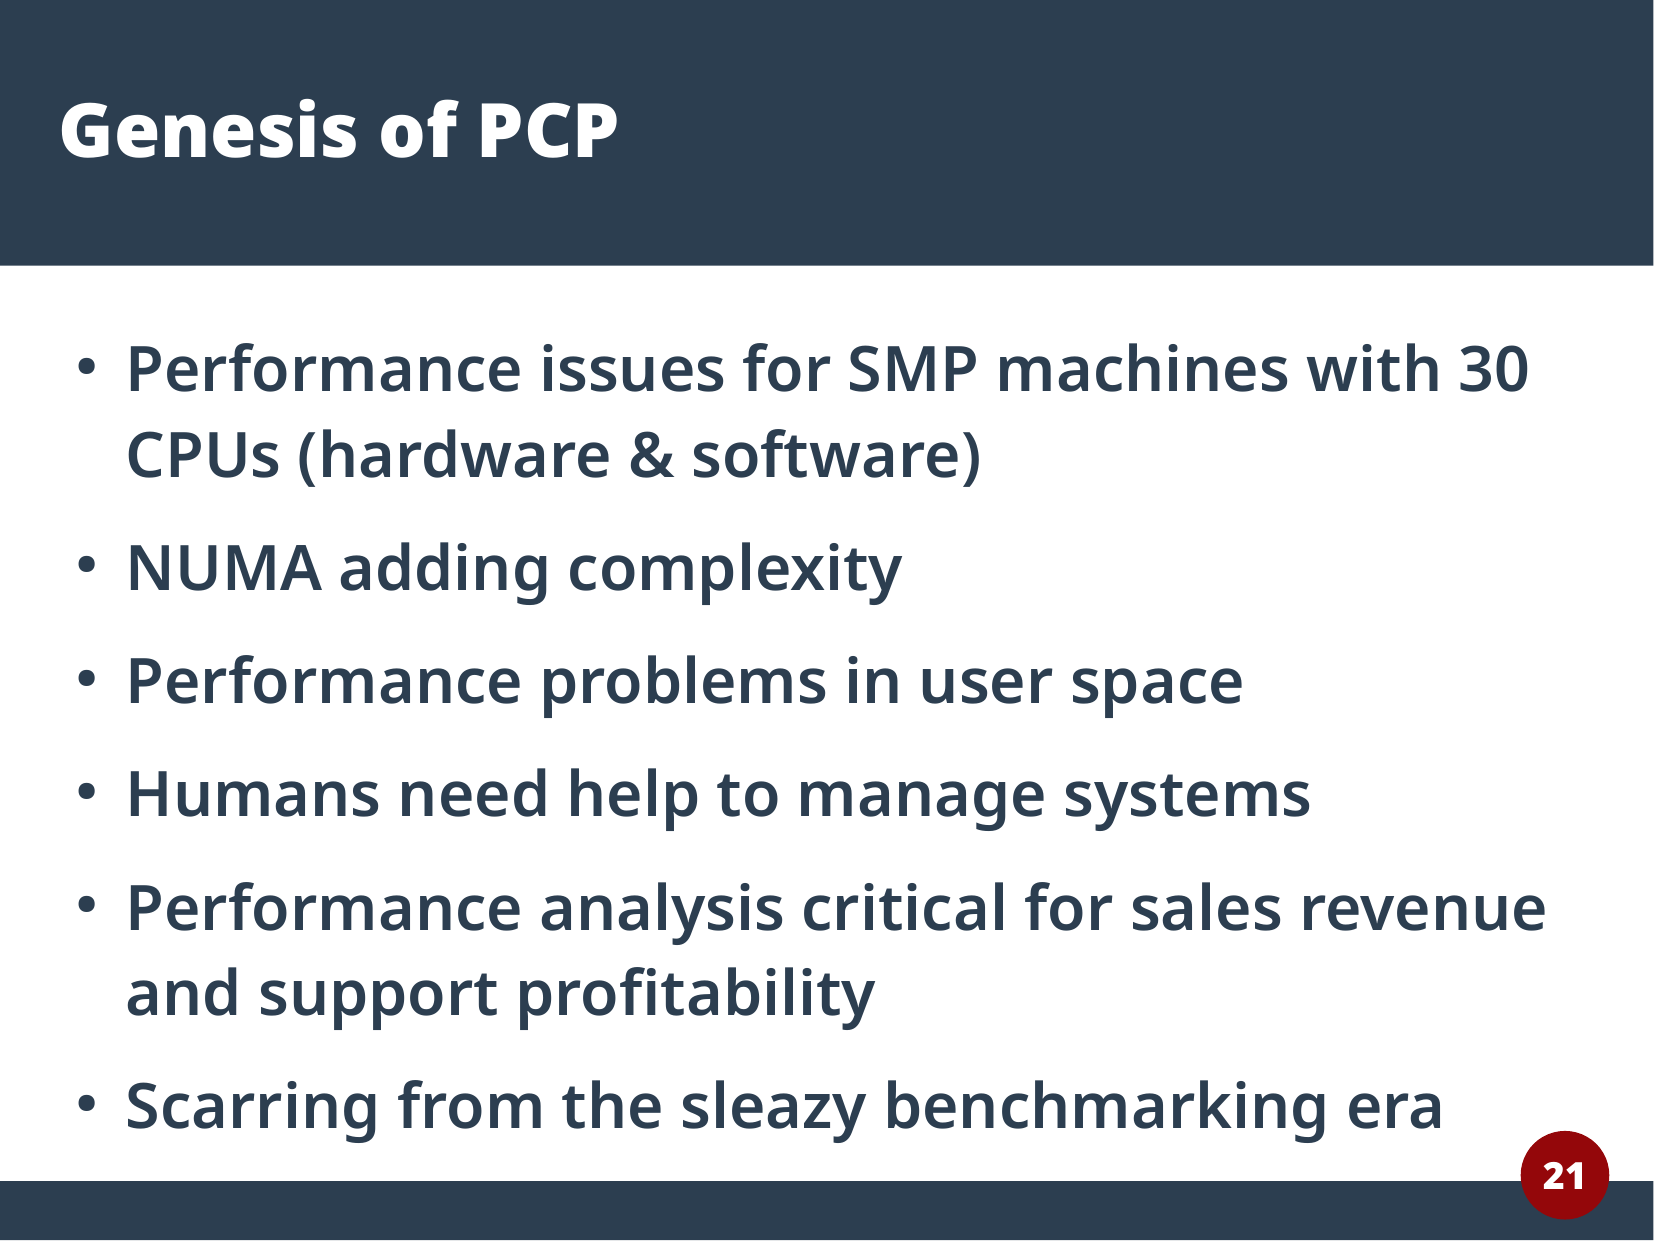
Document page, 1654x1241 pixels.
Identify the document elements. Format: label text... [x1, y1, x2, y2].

title Genesis of PCP [59, 49, 1595, 207]
list Performance issues for SMP machines with 30 CPUs (hardware & software) NUMA adding complexity Performance problems in user space Humans need help to manage systems Performance analysis critical for sales revenue and support profitability Scarring from the sleazy benchmarking era [59, 324, 1595, 1152]
